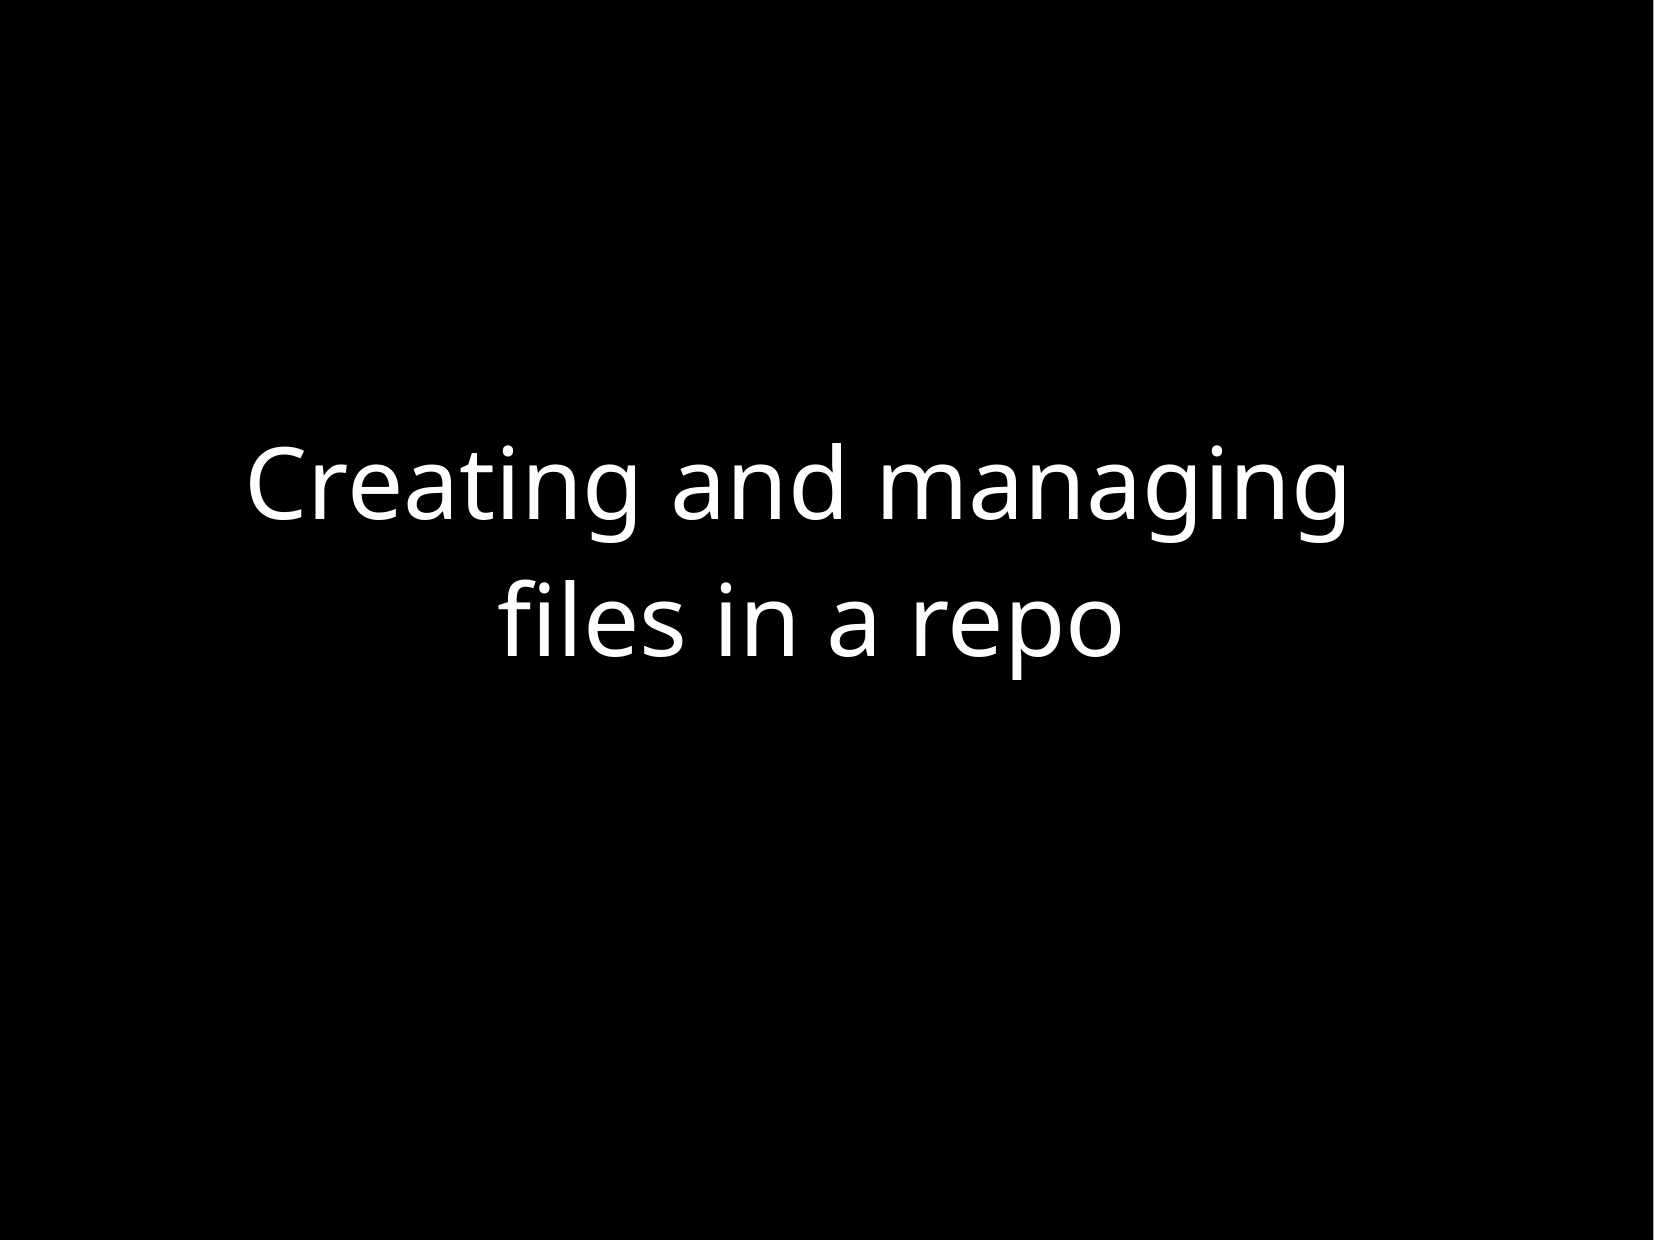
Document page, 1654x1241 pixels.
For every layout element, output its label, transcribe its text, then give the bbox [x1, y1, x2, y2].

subtitle Creating and managing files in a repo [88, 88, 1536, 1010]
